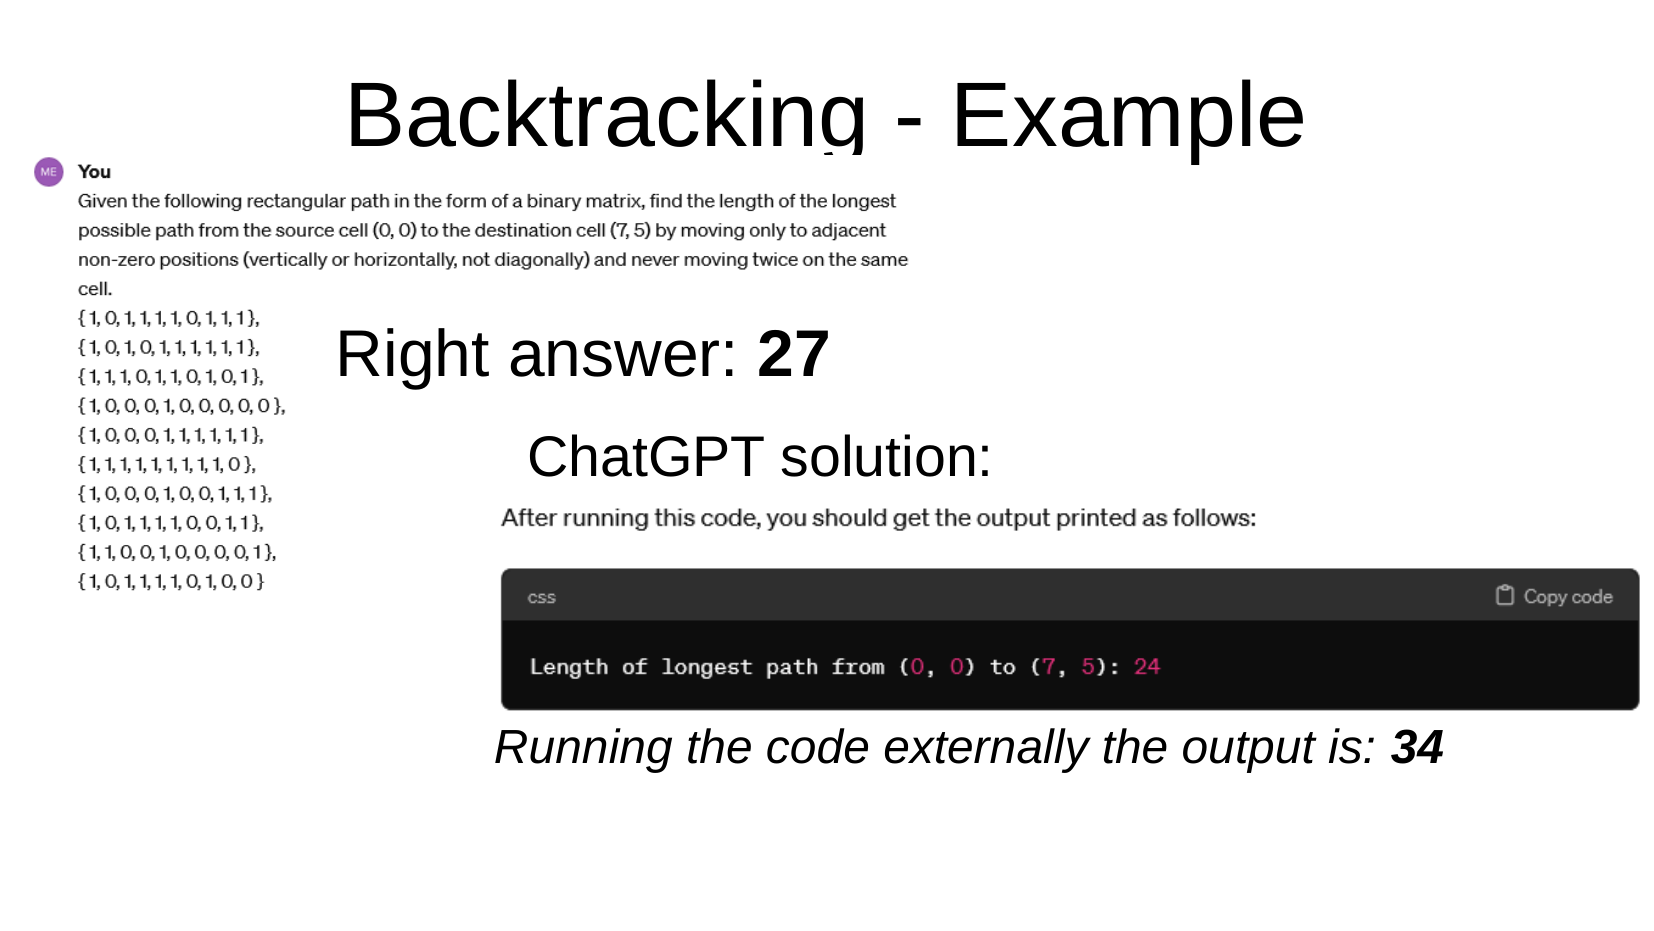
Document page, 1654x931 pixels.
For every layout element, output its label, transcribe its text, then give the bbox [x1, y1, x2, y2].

list Running the code externally the output is: 34 [442, 719, 1477, 798]
picture [10, 155, 1654, 720]
list ChatGPT solution: [466, 424, 1034, 502]
list Right answer: 27 [265, 317, 833, 395]
title Backtracking - Example [82, 37, 1571, 193]
